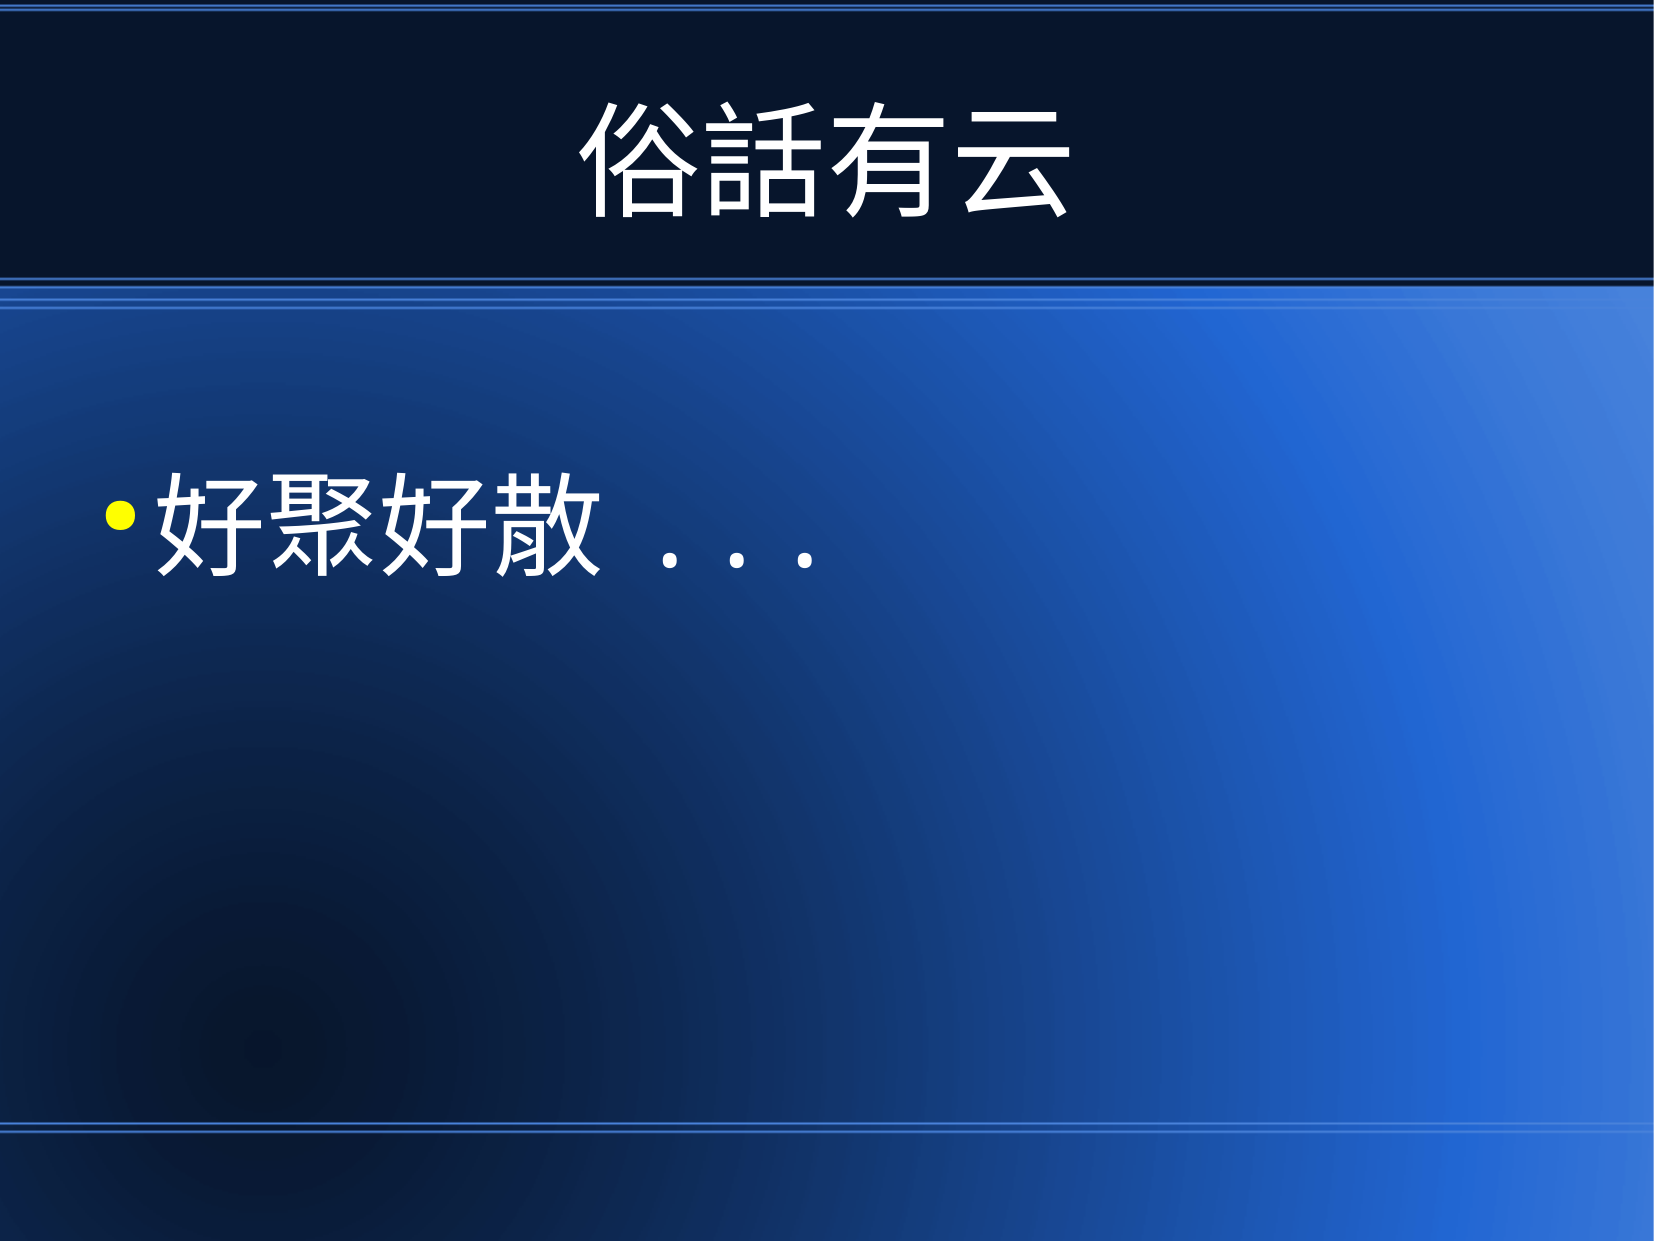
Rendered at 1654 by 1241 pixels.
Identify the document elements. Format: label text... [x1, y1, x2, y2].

picture [0, 0, 1654, 1241]
list 好聚好散... [82, 355, 1571, 1241]
title 俗話有云 [82, 49, 1571, 257]
